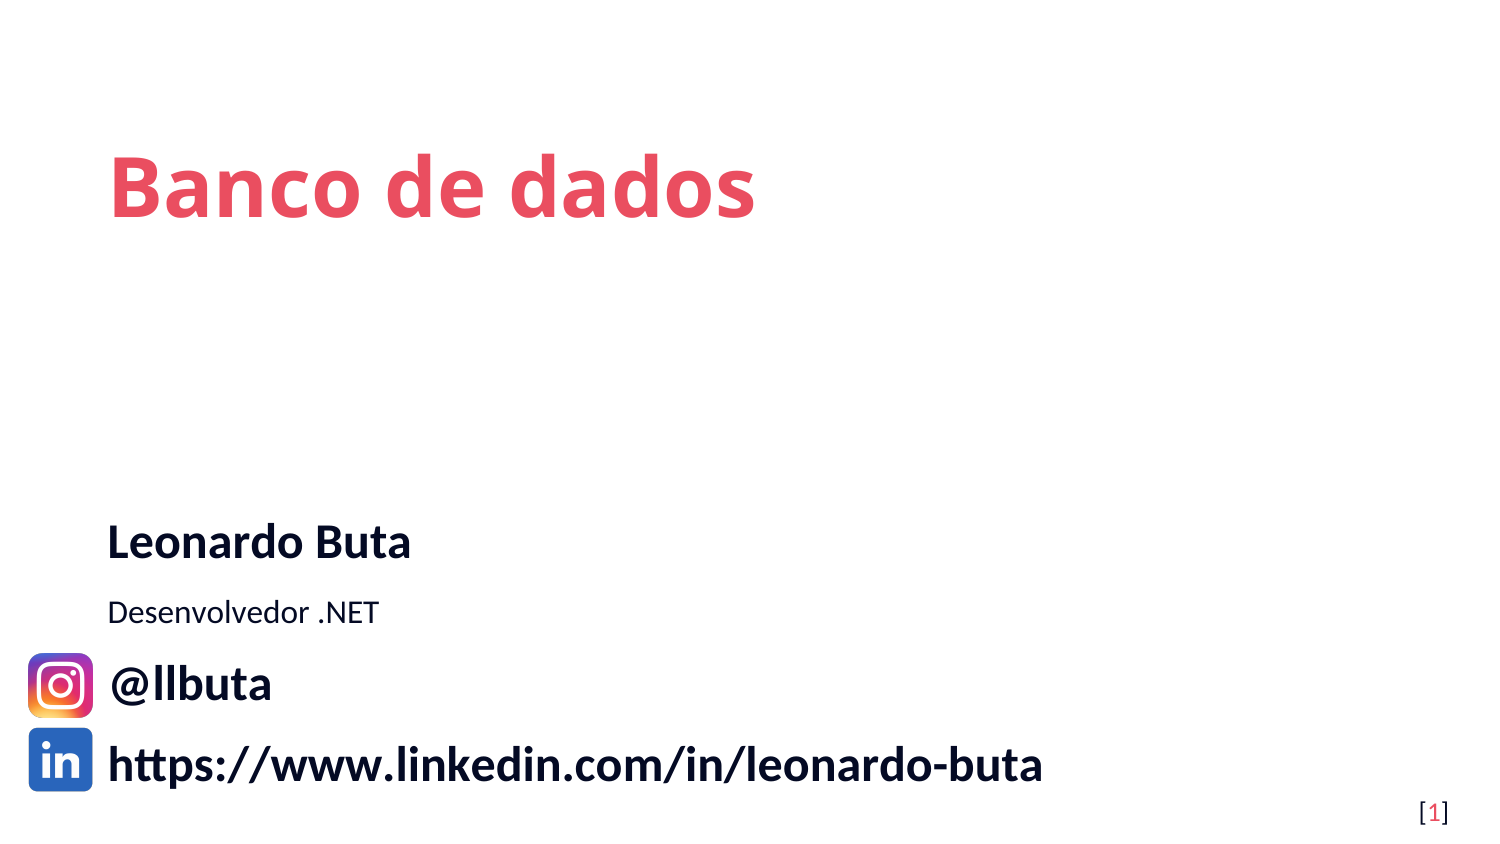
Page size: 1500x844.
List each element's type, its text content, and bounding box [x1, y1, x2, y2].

slide_number [‹#›] [1403, 779, 1494, 844]
text_box Banco de dados [92, 104, 1404, 422]
picture [21, 720, 100, 799]
text_box Leonardo Buta Desenvolvedor .NET @llbuta https://www.linkedin.com/in/leonardo-buta [92, 493, 1203, 812]
picture [28, 653, 93, 718]
